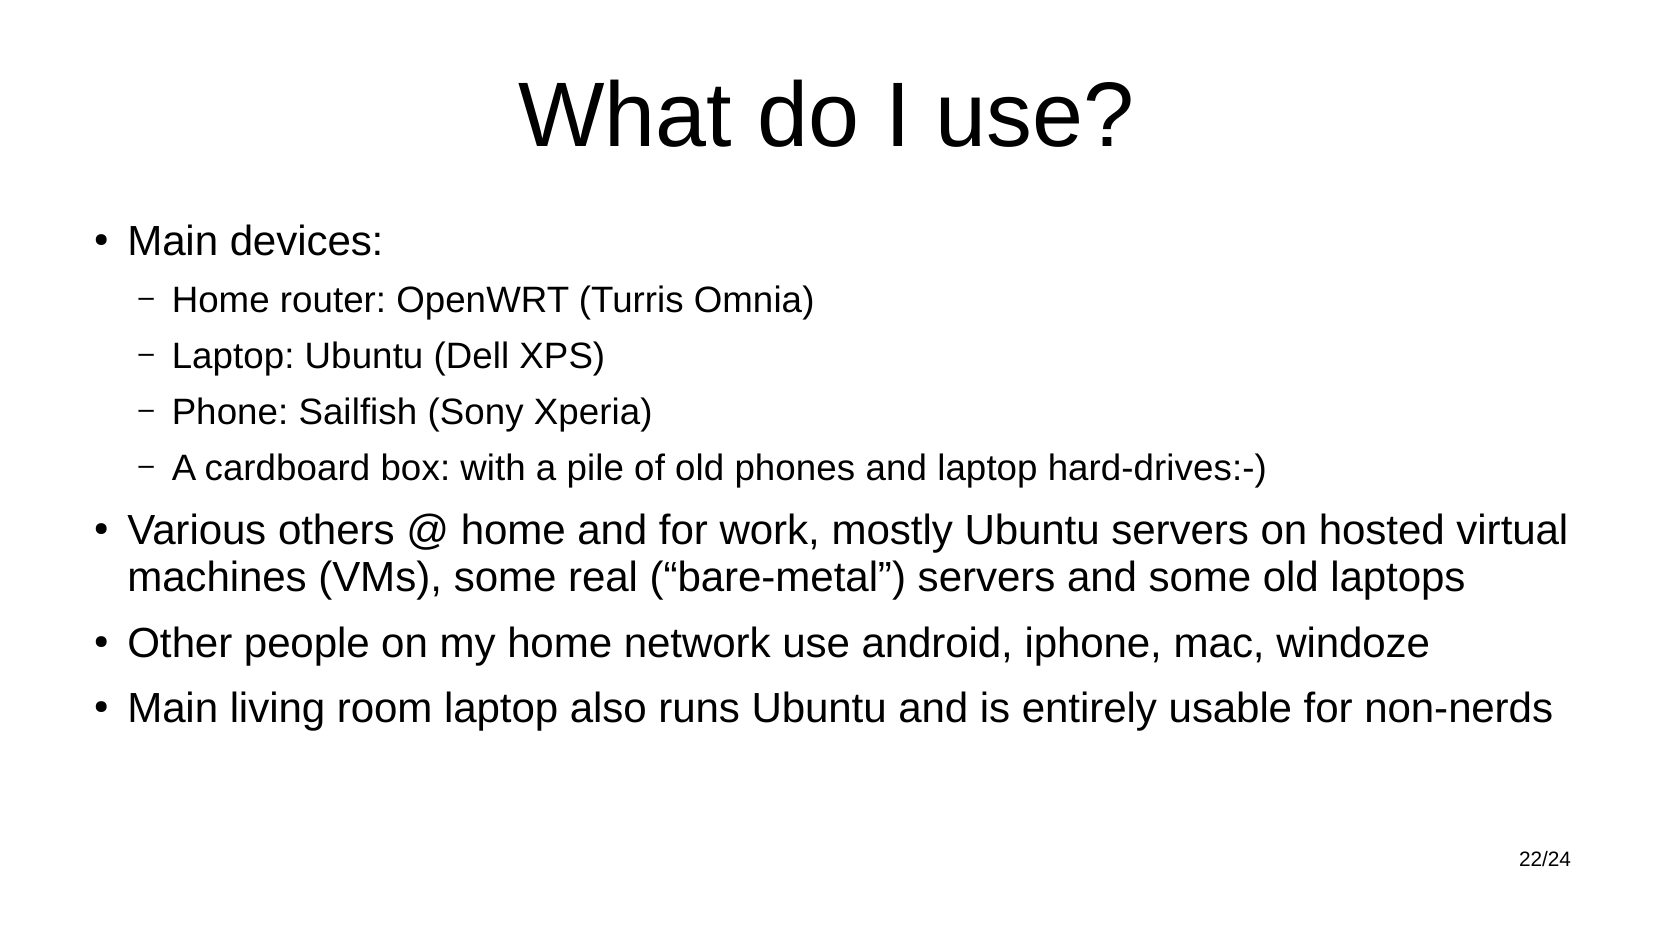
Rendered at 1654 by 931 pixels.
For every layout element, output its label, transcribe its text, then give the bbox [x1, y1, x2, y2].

title What do I use? [82, 37, 1571, 193]
list Main devices: Home router: OpenWRT (Turris Omnia) Laptop: Ubuntu (Dell XPS) Phone: Sailfish (Sony Xperia) A cardboard box: with a pile of old phones and laptop hard-drives:-) Various others @ home and for work, mostly Ubuntu servers on hosted virtual machines (VMs), some real (“bare-metal”) servers and some old laptops Other people on my home network use android, iphone, mac, windoze Main living room laptop also runs Ubuntu and is entirely usable for non-nerds [82, 217, 1571, 758]
